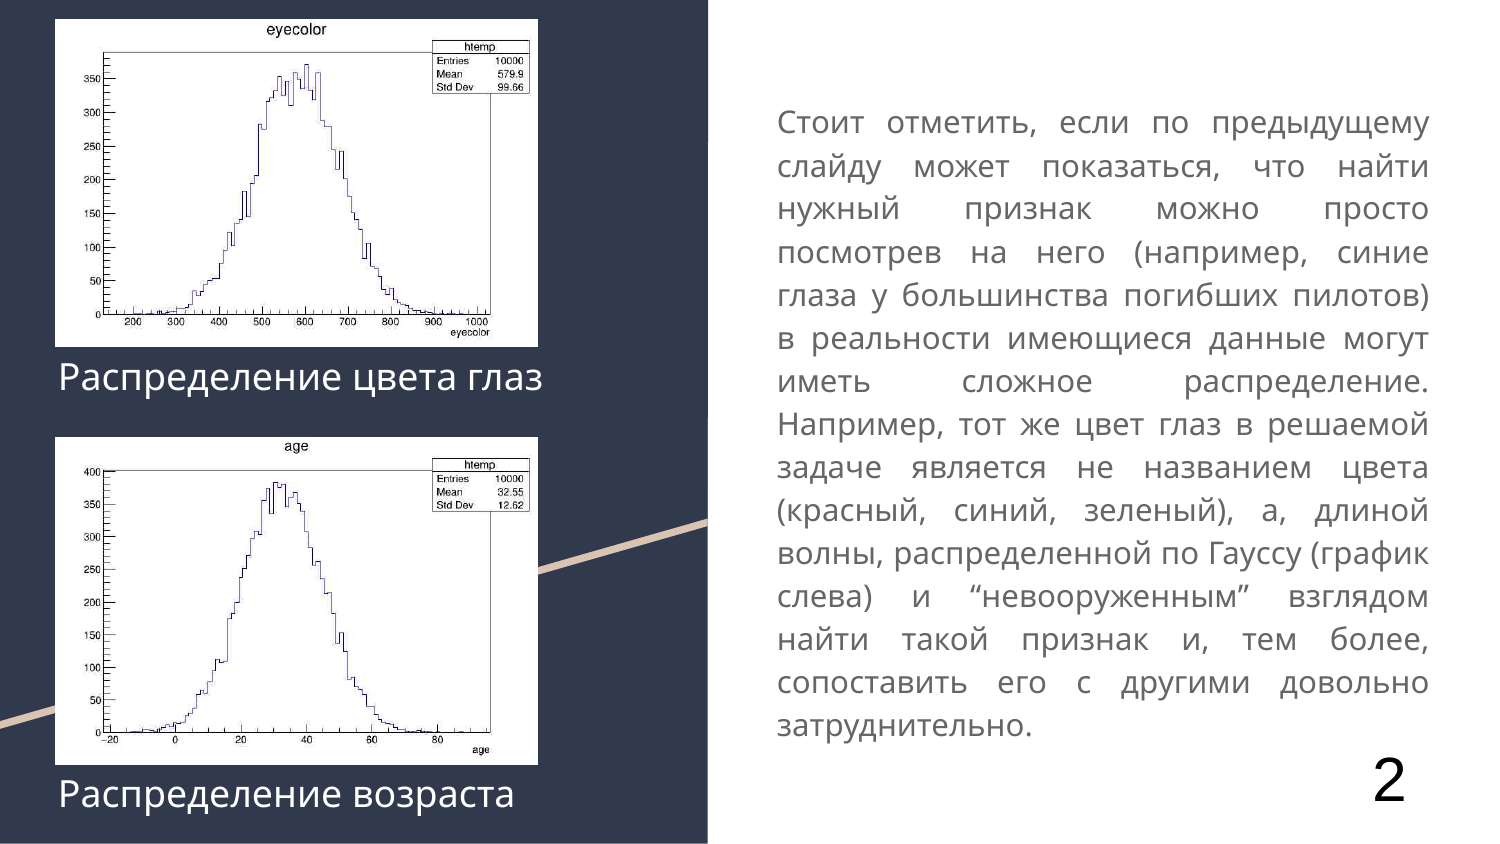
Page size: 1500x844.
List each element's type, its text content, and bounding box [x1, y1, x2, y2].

title 2 [1357, 723, 1500, 844]
title Распределение возраста [42, 754, 651, 839]
picture [55, 19, 538, 347]
picture [55, 437, 538, 754]
list Стоит отметить, если по предыдущему слайду может показаться, что найти нужный признак можно просто посмотрев на него (например, синие глаза у большинства погибших пилотов) в реальности имеющиеся данные могут иметь сложное распределение. Например, тот же цвет глаз в решаемой задаче является не названием цвета (красный, синий, зеленый), а, длиной волны, распределенной по Гауссу (график слева) и “невооруженным” взглядом найти такой признак и, тем более, сопоставить его с другими довольно затруднительно. [761, 82, 1446, 755]
title Распределение цвета глаз [42, 338, 651, 422]
